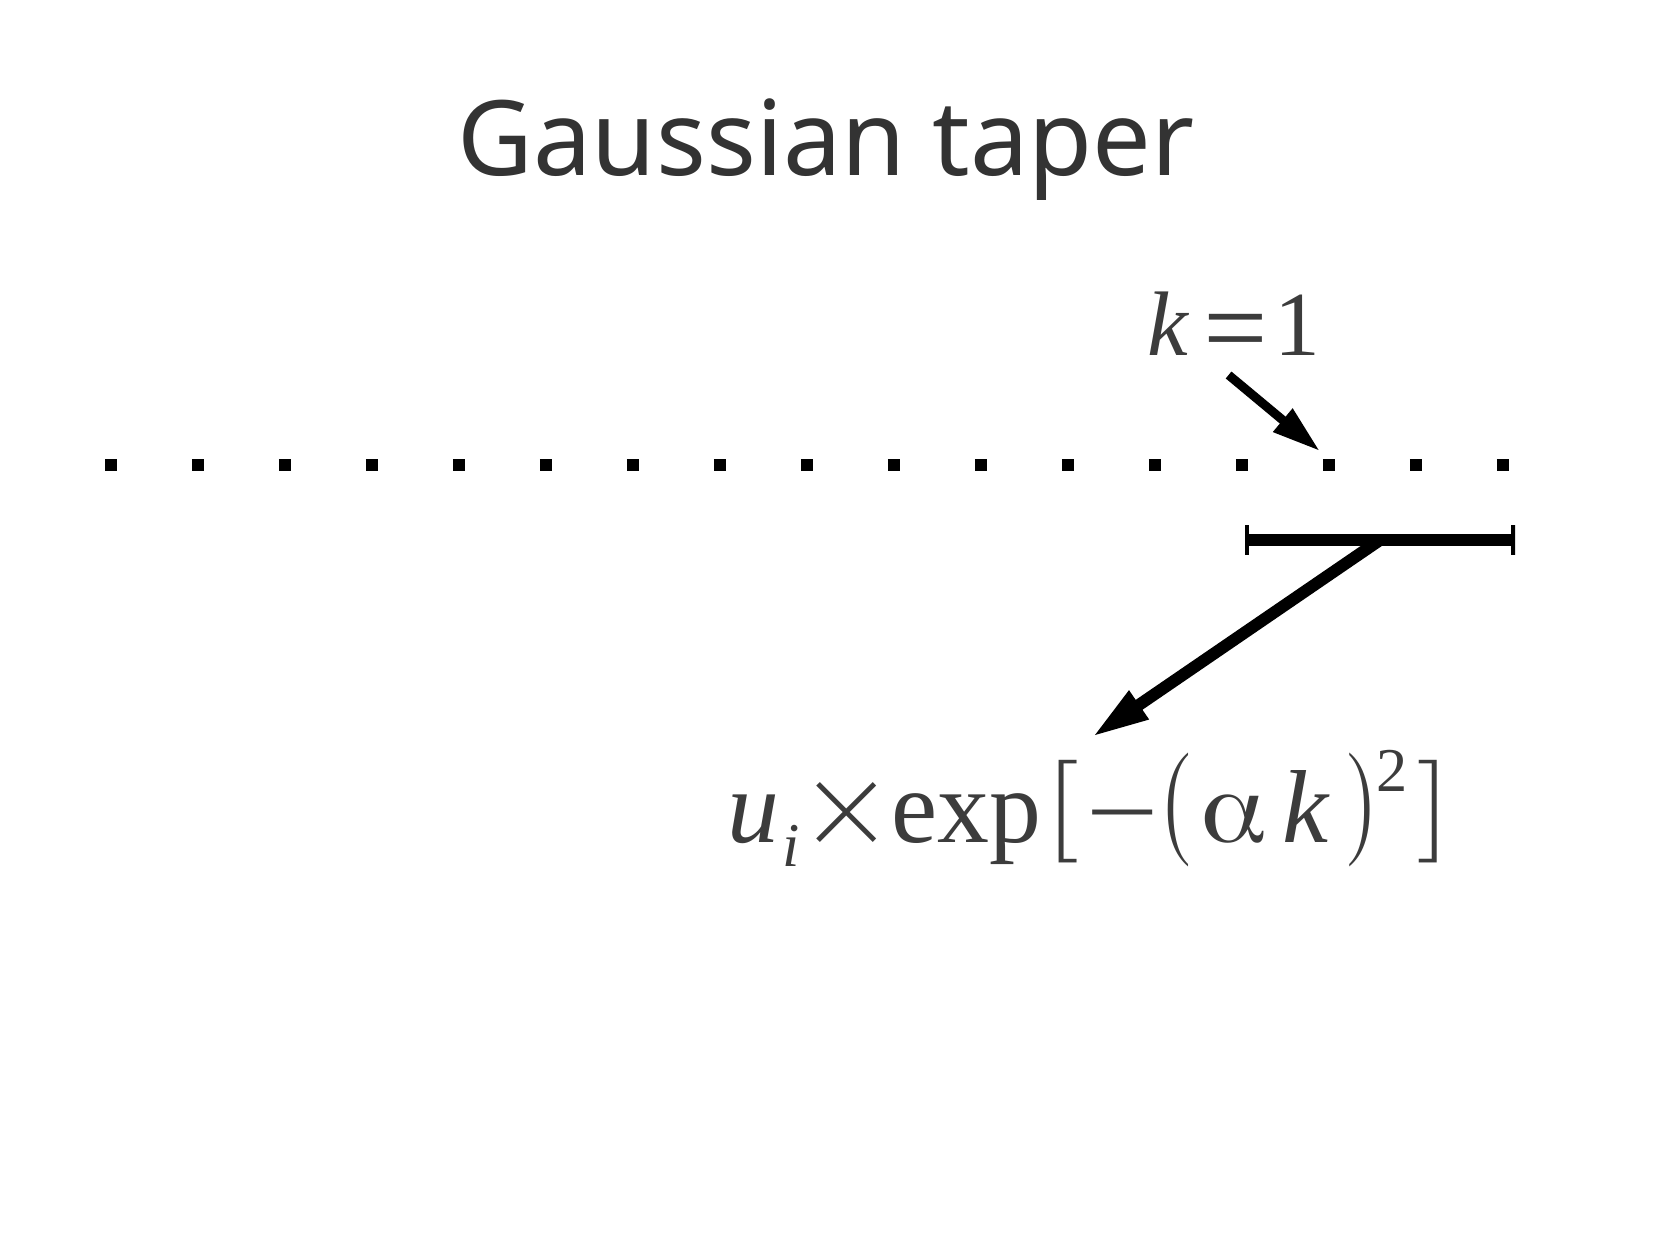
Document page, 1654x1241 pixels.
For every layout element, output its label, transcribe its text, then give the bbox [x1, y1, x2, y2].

title Gaussian taper [82, 31, 1571, 239]
chart [720, 735, 1451, 881]
chart [1138, 274, 1327, 376]
